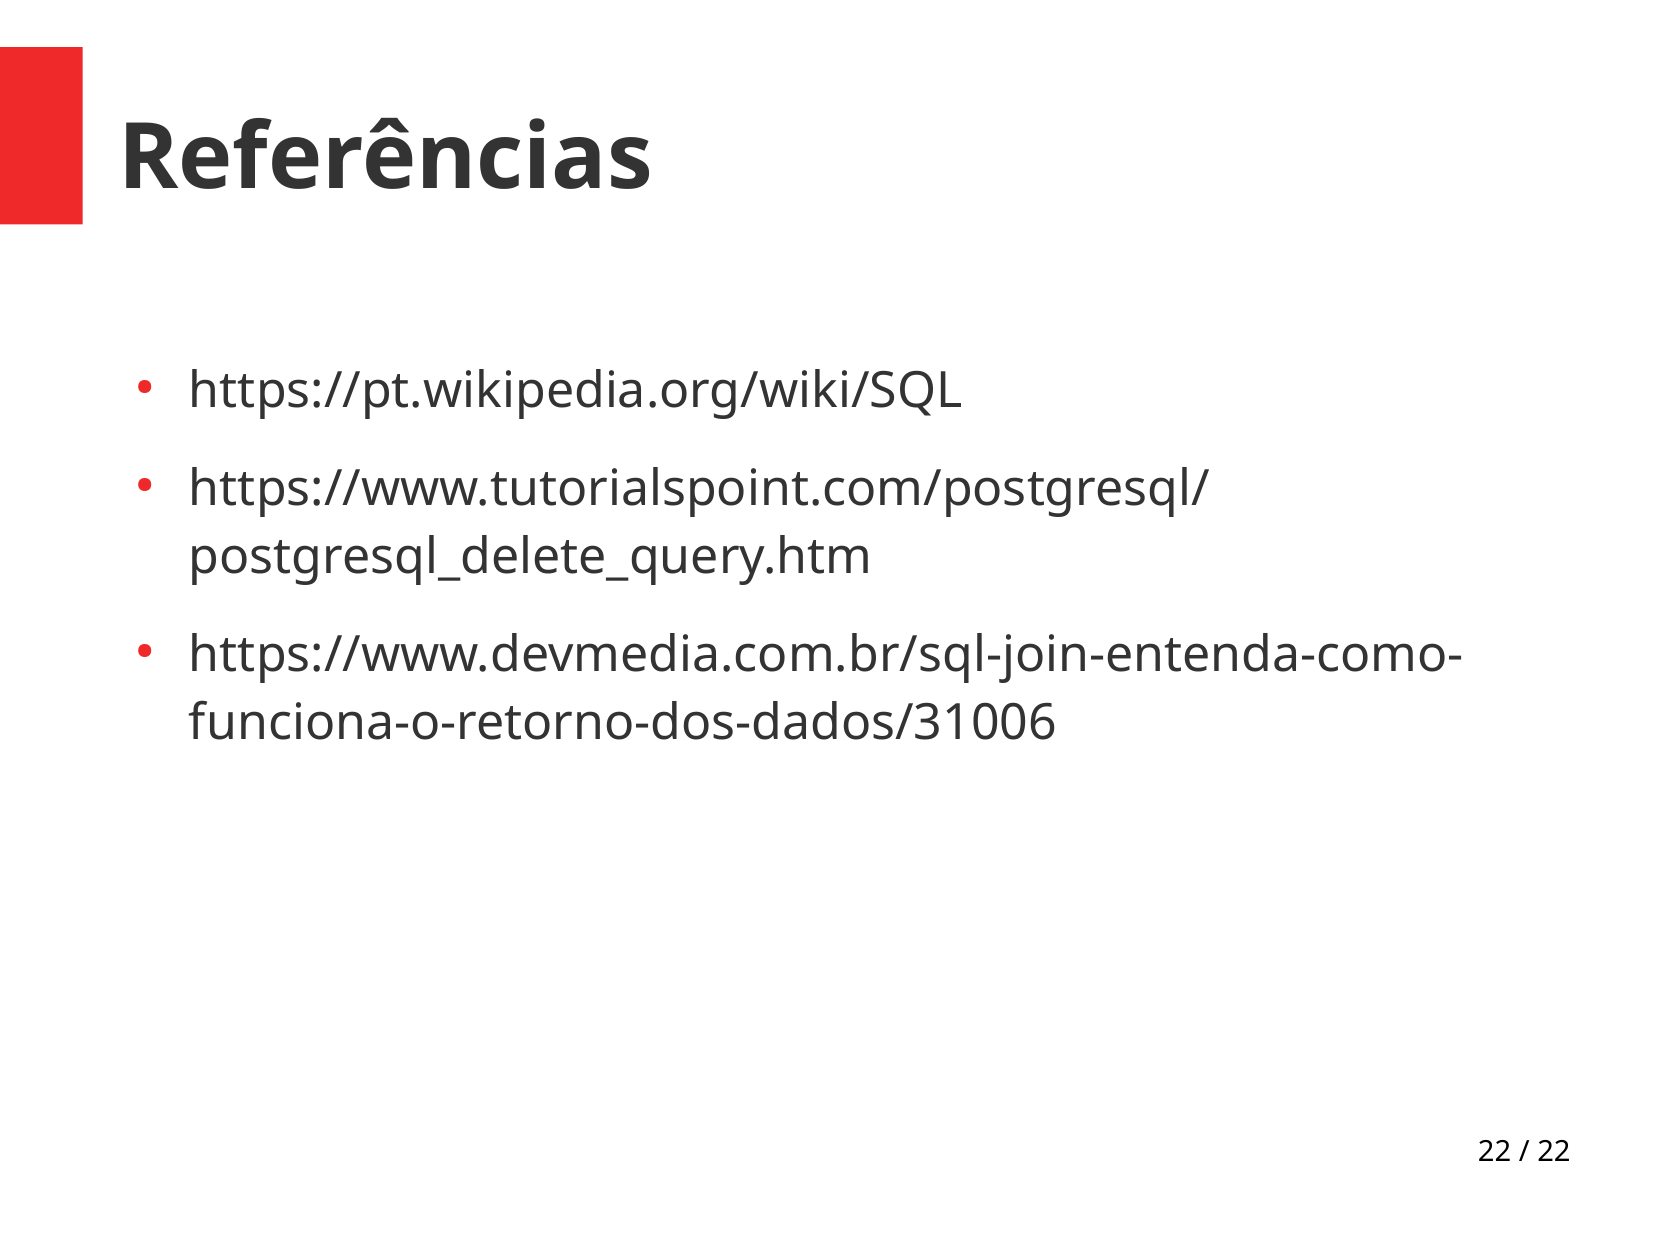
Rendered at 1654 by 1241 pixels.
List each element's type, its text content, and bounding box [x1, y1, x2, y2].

title Referências [118, 49, 1571, 257]
list https://pt.wikipedia.org/wiki/SQL https://www.tutorialspoint.com/postgresql/postgresql_delete_query.htm https://www.devmedia.com.br/sql-join-entenda-como-funciona-o-retorno-dos-dados/31006 [118, 354, 1536, 1074]
